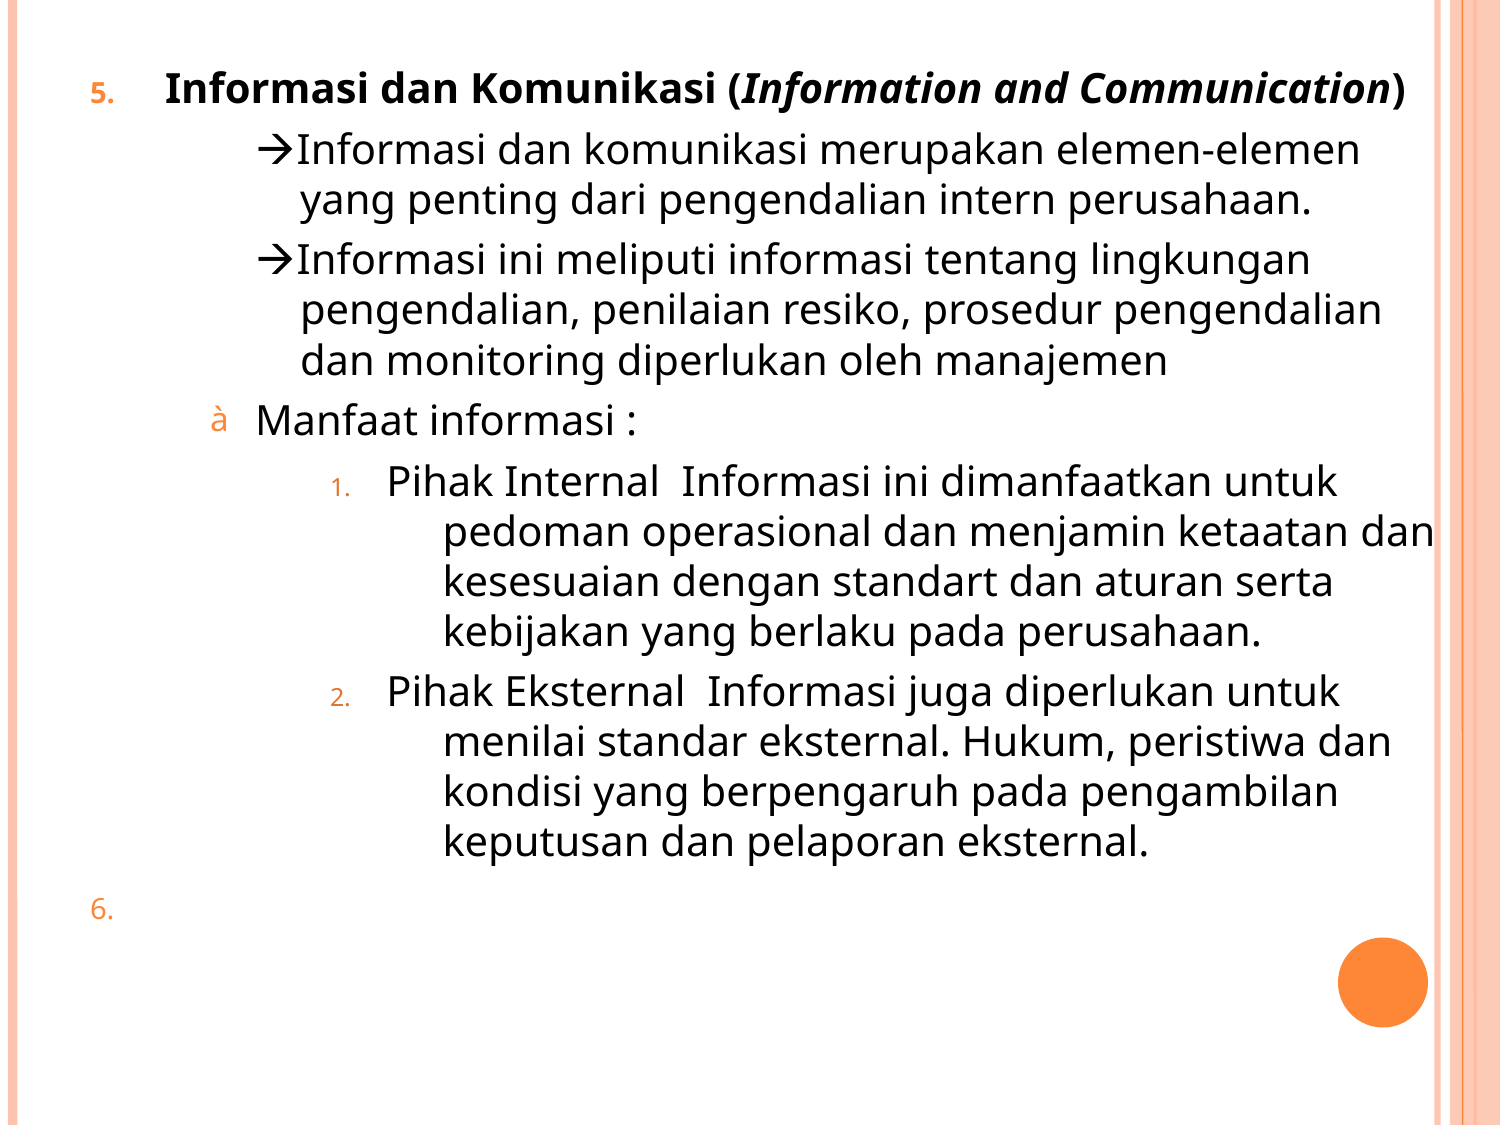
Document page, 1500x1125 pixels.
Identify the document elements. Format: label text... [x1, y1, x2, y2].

list Informasi dan Komunikasi (Information and Communication) Informasi dan komunikasi merupakan elemen-elemen yang penting dari pengendalian intern perusahaan. Informasi ini meliputi informasi tentang lingkungan pengendalian, penilaian resiko, prosedur pengendalian dan monitoring diperlukan oleh manajemen Manfaat informasi : Pihak Internal Informasi ini dimanfaatkan untuk pedoman operasional dan menjamin ketaatan dan kesesuaian dengan standart dan aturan serta kebijakan yang berlaku pada perusahaan. Pihak Eksternal Informasi juga diperlukan untuk menilai standar eksternal. Hukum, peristiwa dan kondisi yang berpengaruh pada pengambilan keputusan dan pelaporan eksternal. [75, 54, 1459, 1083]
